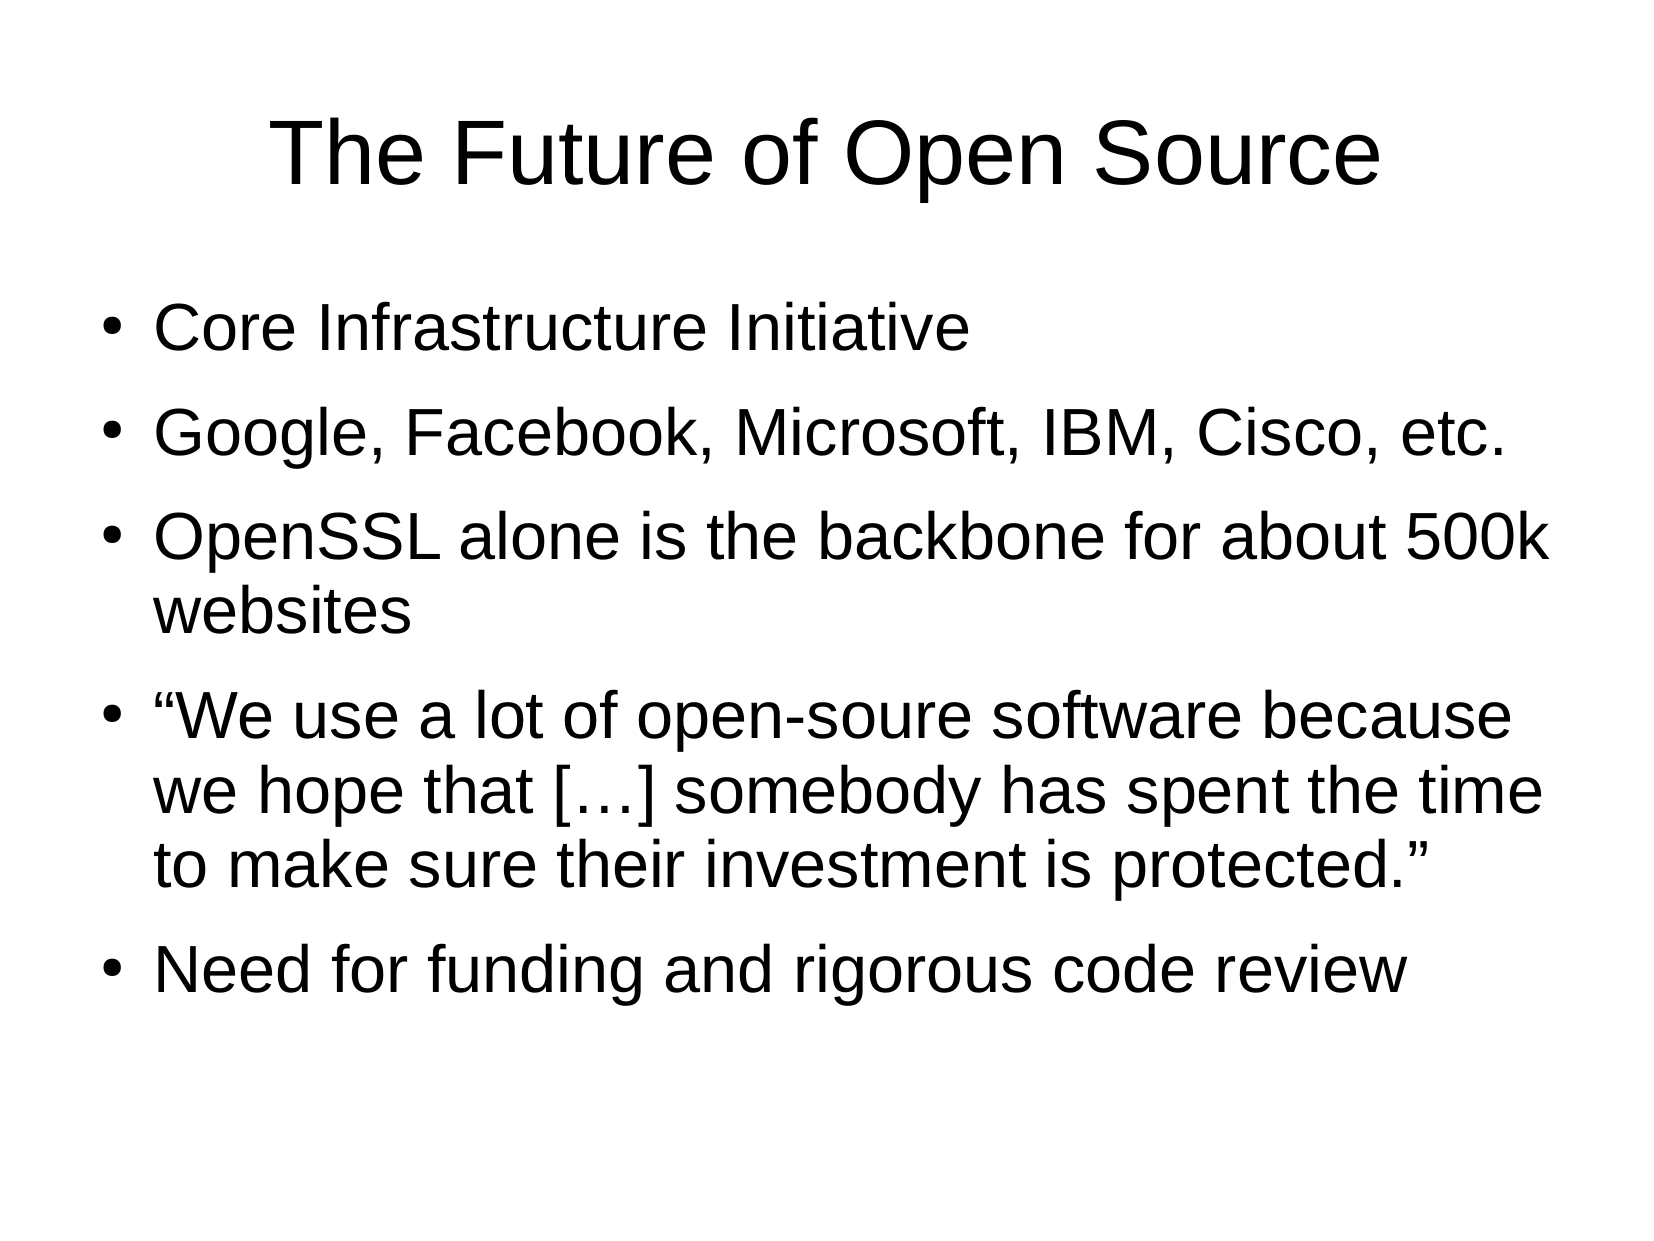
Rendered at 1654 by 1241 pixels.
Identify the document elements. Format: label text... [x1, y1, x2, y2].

title The Future of Open Source [82, 49, 1571, 257]
list Core Infrastructure Initiative Google, Facebook, Microsoft, IBM, Cisco, etc. OpenSSL alone is the backbone for about 500k websites “We use a lot of open-soure software because we hope that […] somebody has spent the time to make sure their investment is protected.” Need for funding and rigorous code review [82, 290, 1571, 1010]
